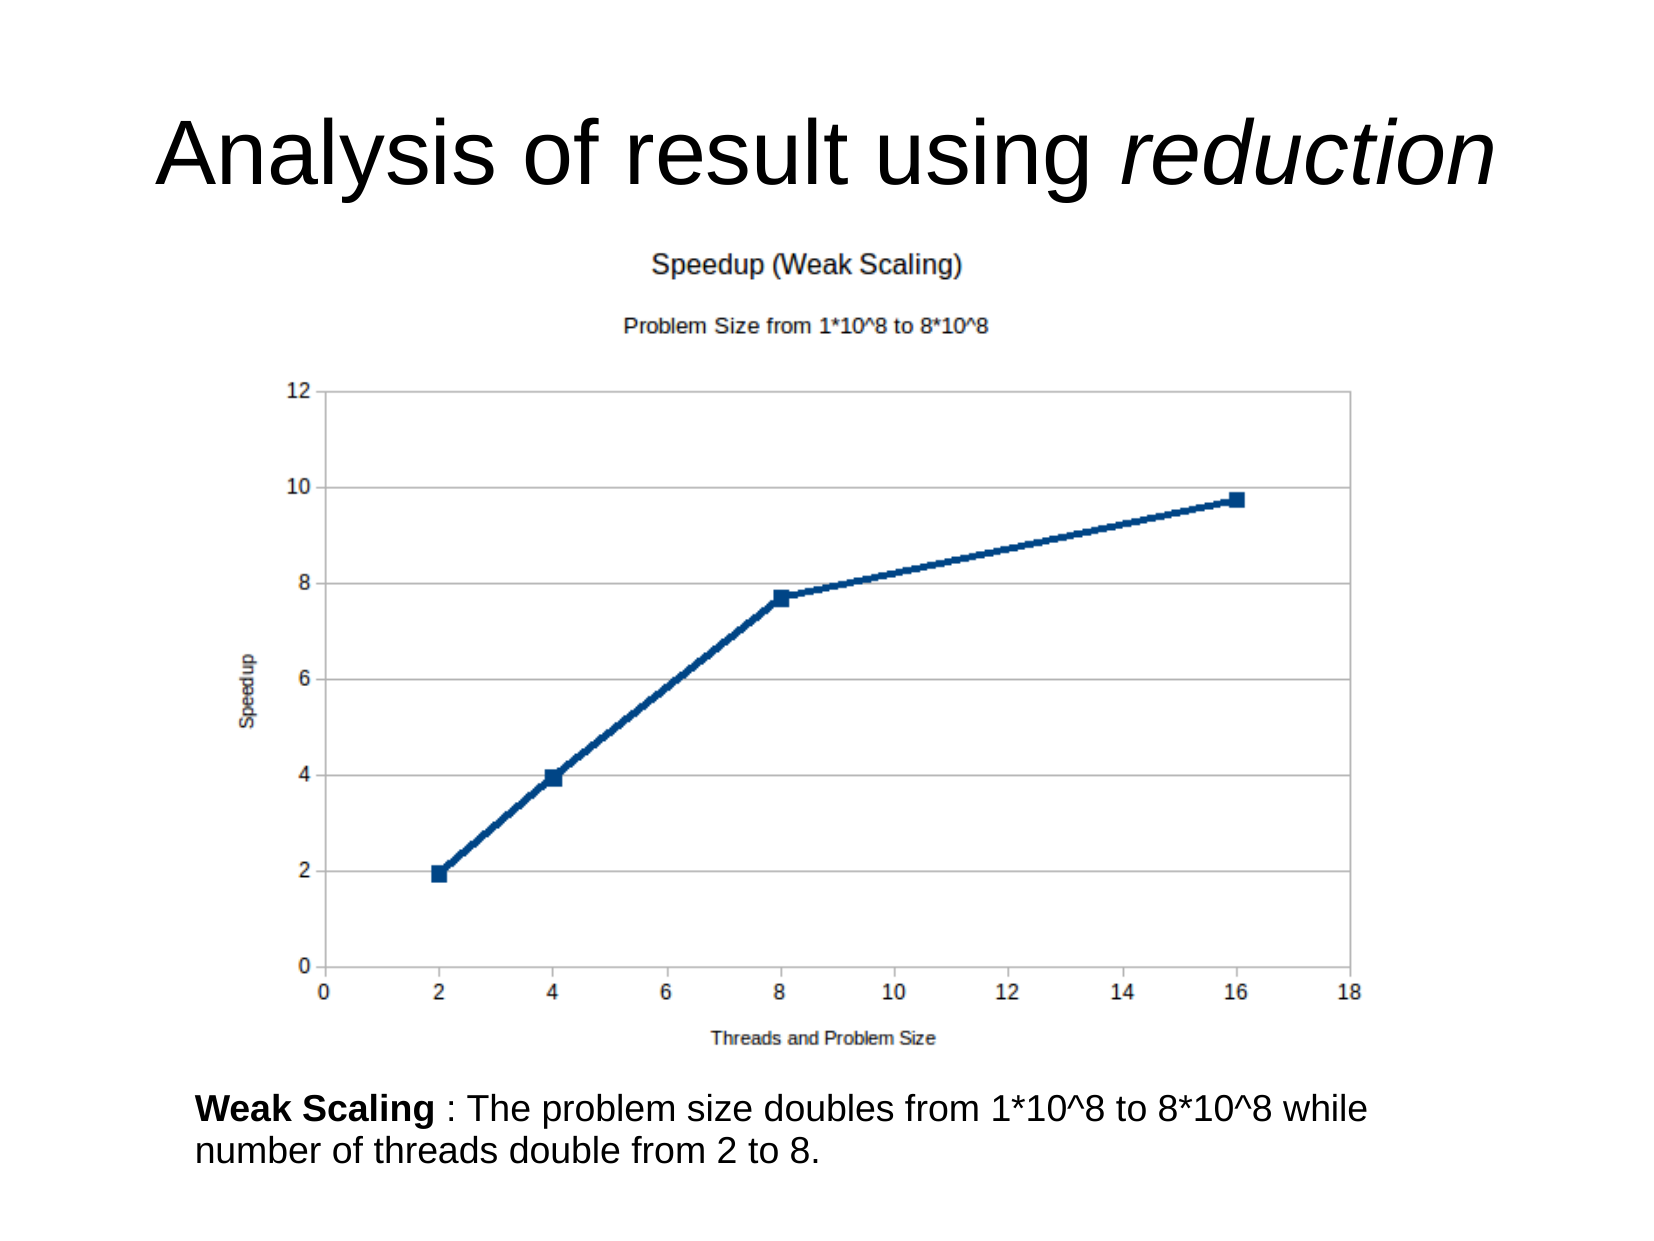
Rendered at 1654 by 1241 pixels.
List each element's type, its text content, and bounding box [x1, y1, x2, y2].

title Analysis of result using reduction [82, 49, 1571, 257]
text_box Weak Scaling : The problem size doubles from 1*10^8 to 8*10^8 while number of threads double from 2 to 8. [180, 1080, 1456, 1179]
picture [203, 217, 1411, 1080]
